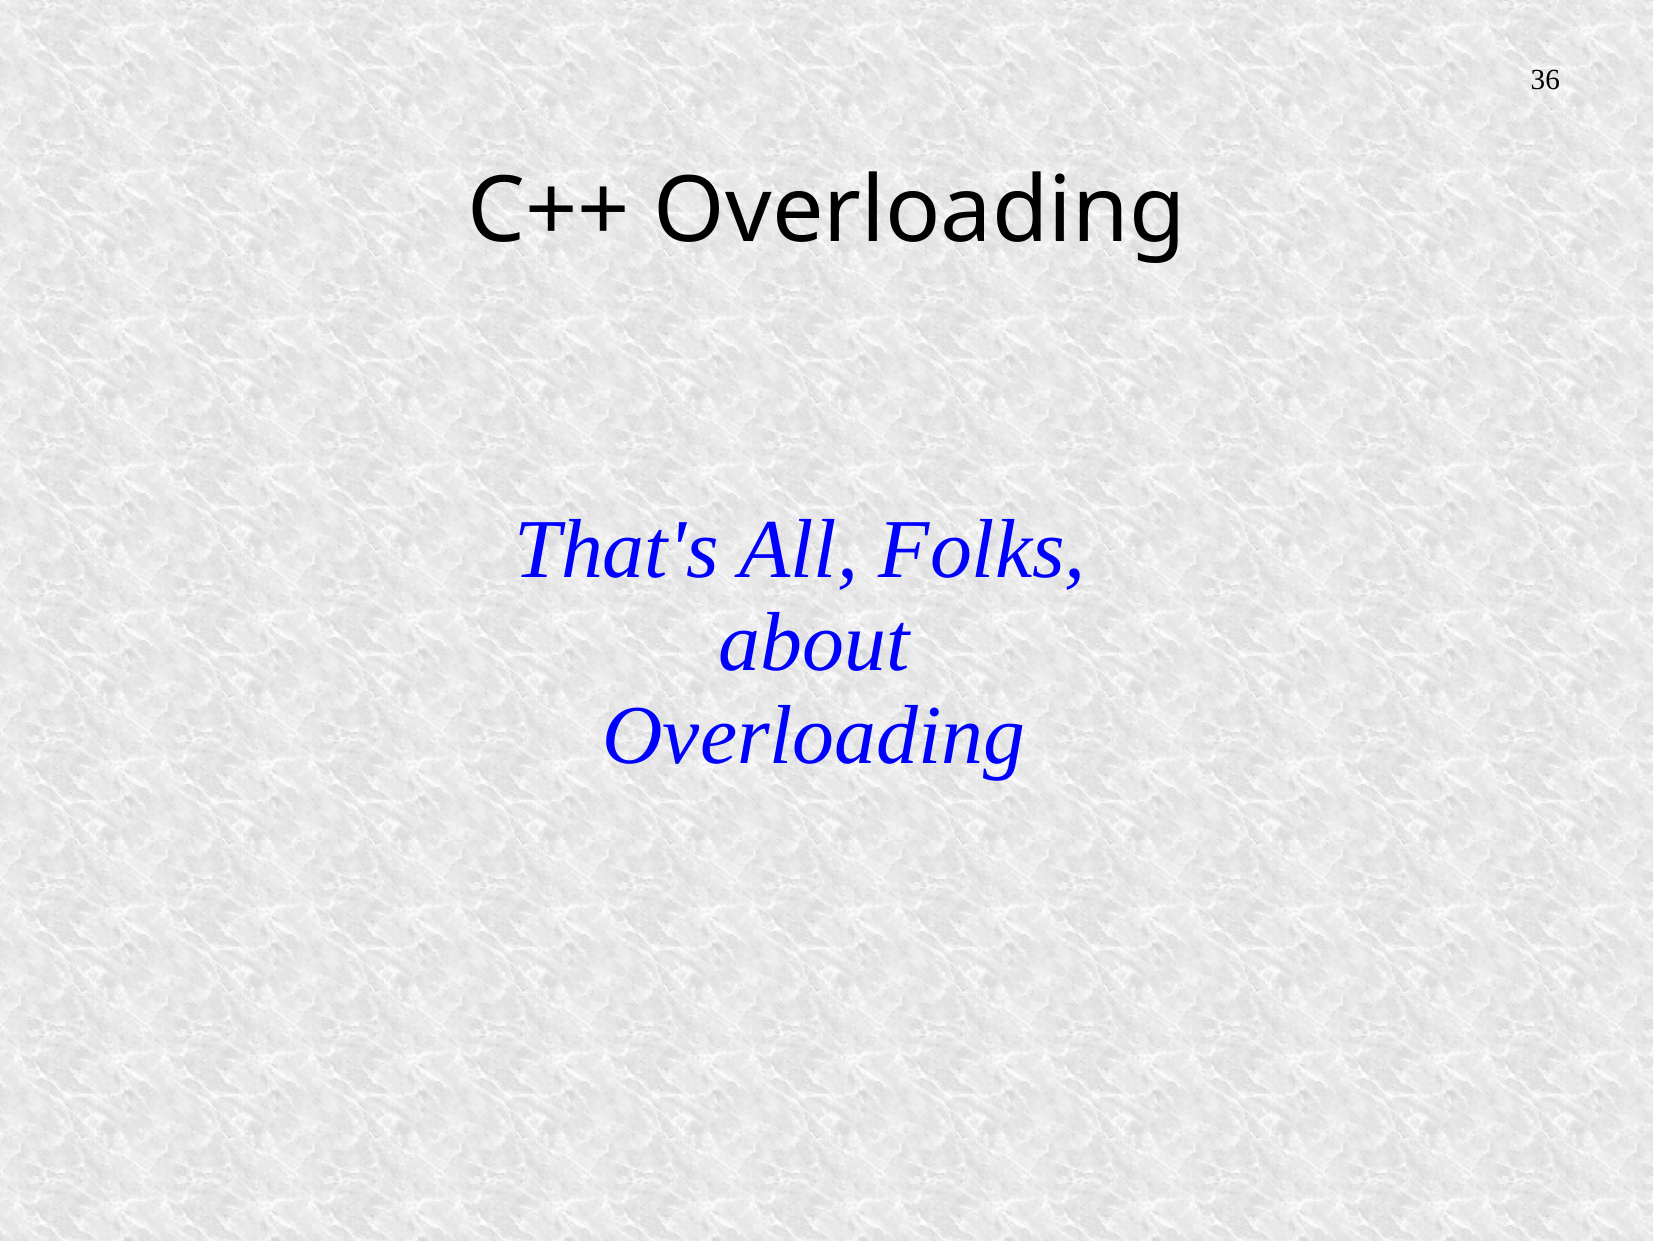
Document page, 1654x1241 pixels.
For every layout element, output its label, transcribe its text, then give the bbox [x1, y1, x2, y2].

text_box That's All, Folks, about Overloading [479, 502, 1115, 782]
title C++ Overloading [121, 102, 1533, 311]
picture [0, 0, 1654, 1241]
